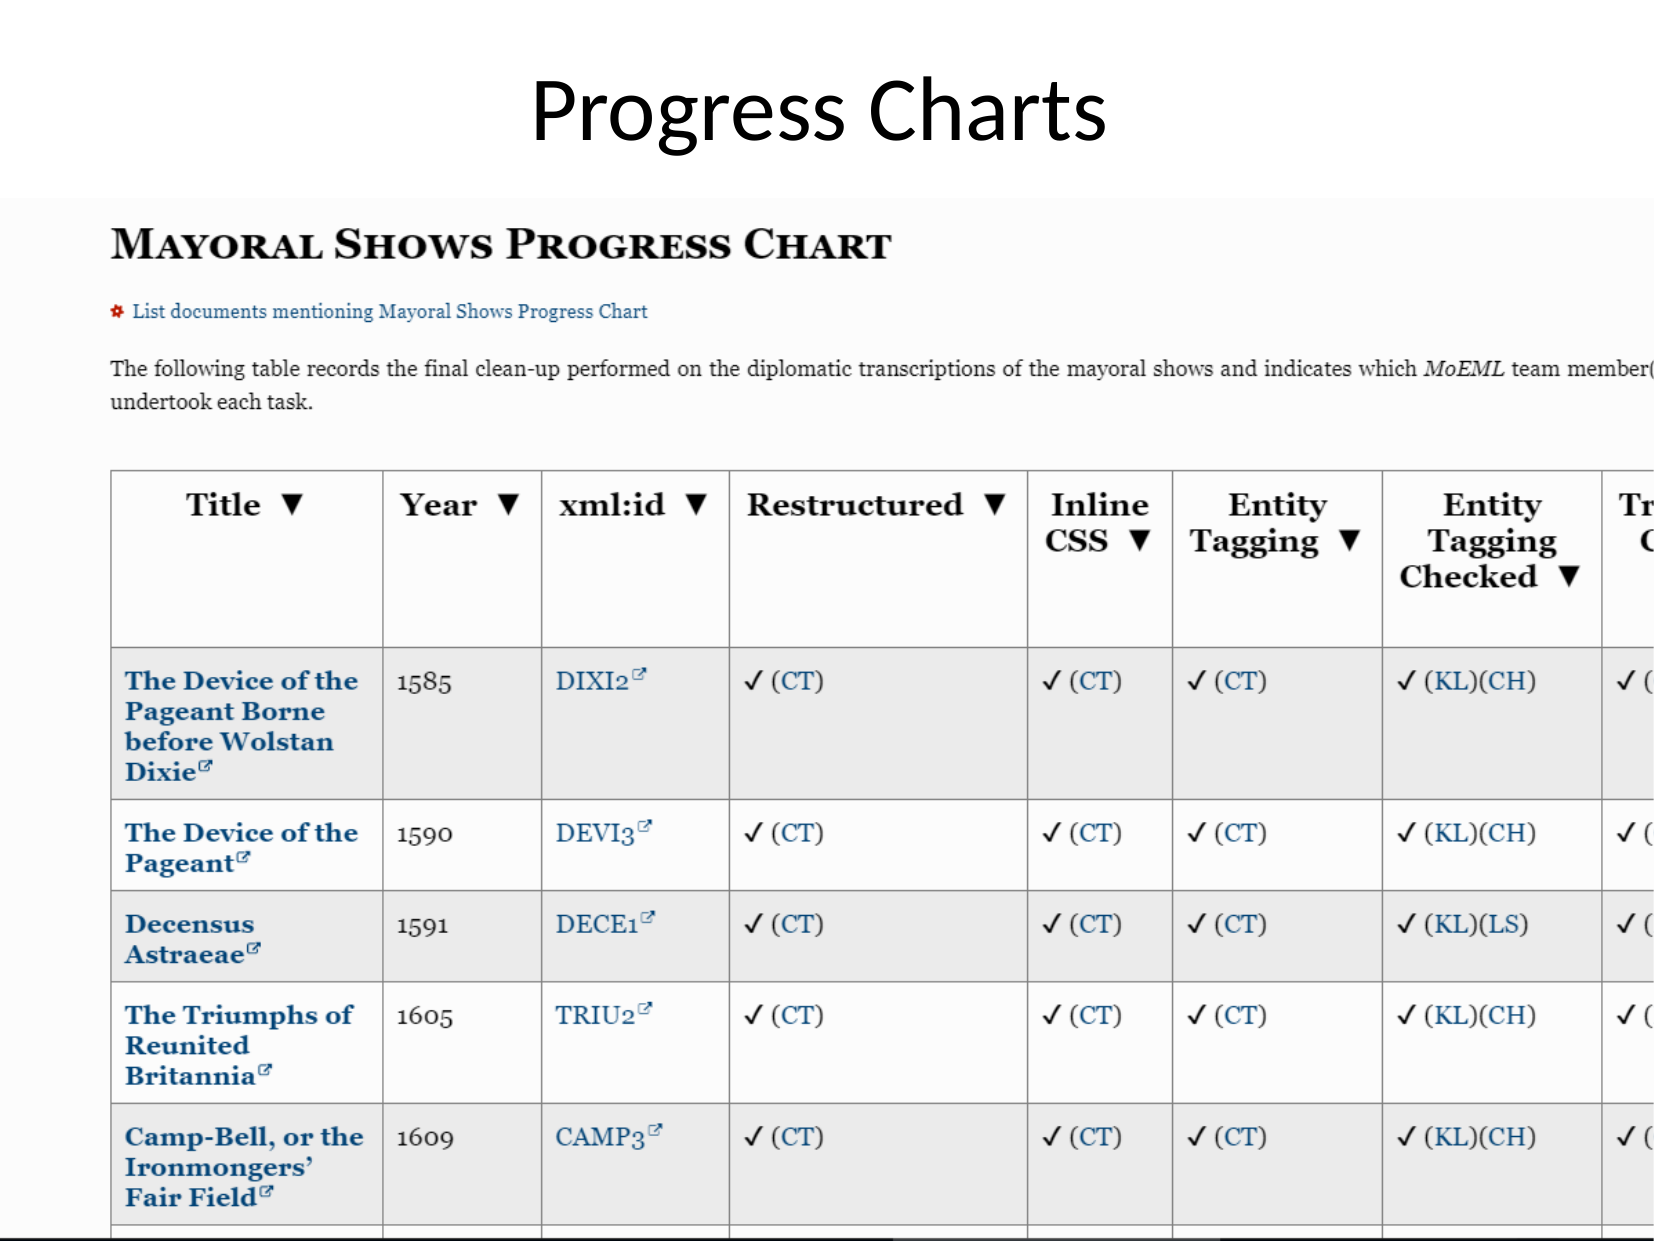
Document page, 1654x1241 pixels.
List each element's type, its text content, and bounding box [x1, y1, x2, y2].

title Progress Charts [75, 0, 1564, 198]
picture [0, 198, 1654, 1241]
